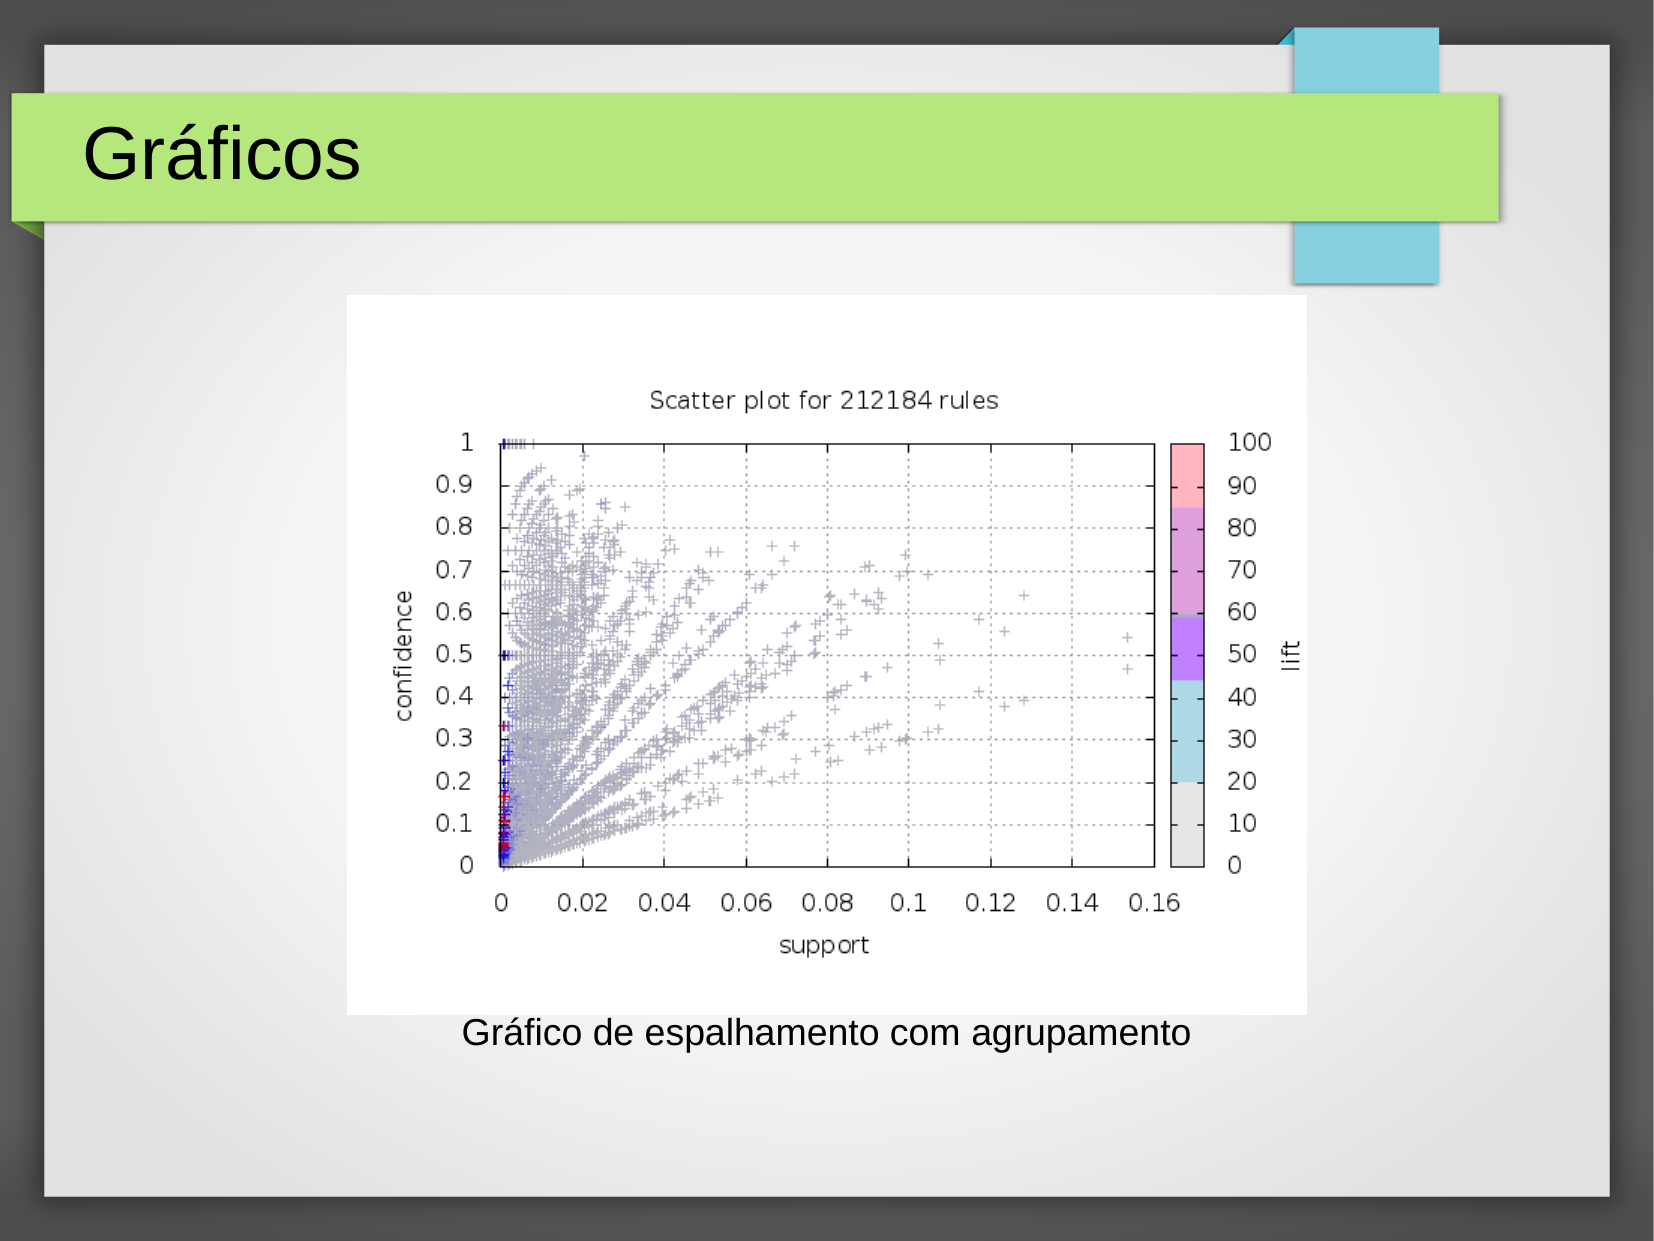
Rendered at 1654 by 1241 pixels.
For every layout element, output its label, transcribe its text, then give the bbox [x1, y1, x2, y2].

title Gráficos [82, 94, 1264, 213]
picture [0, 0, 1654, 1241]
